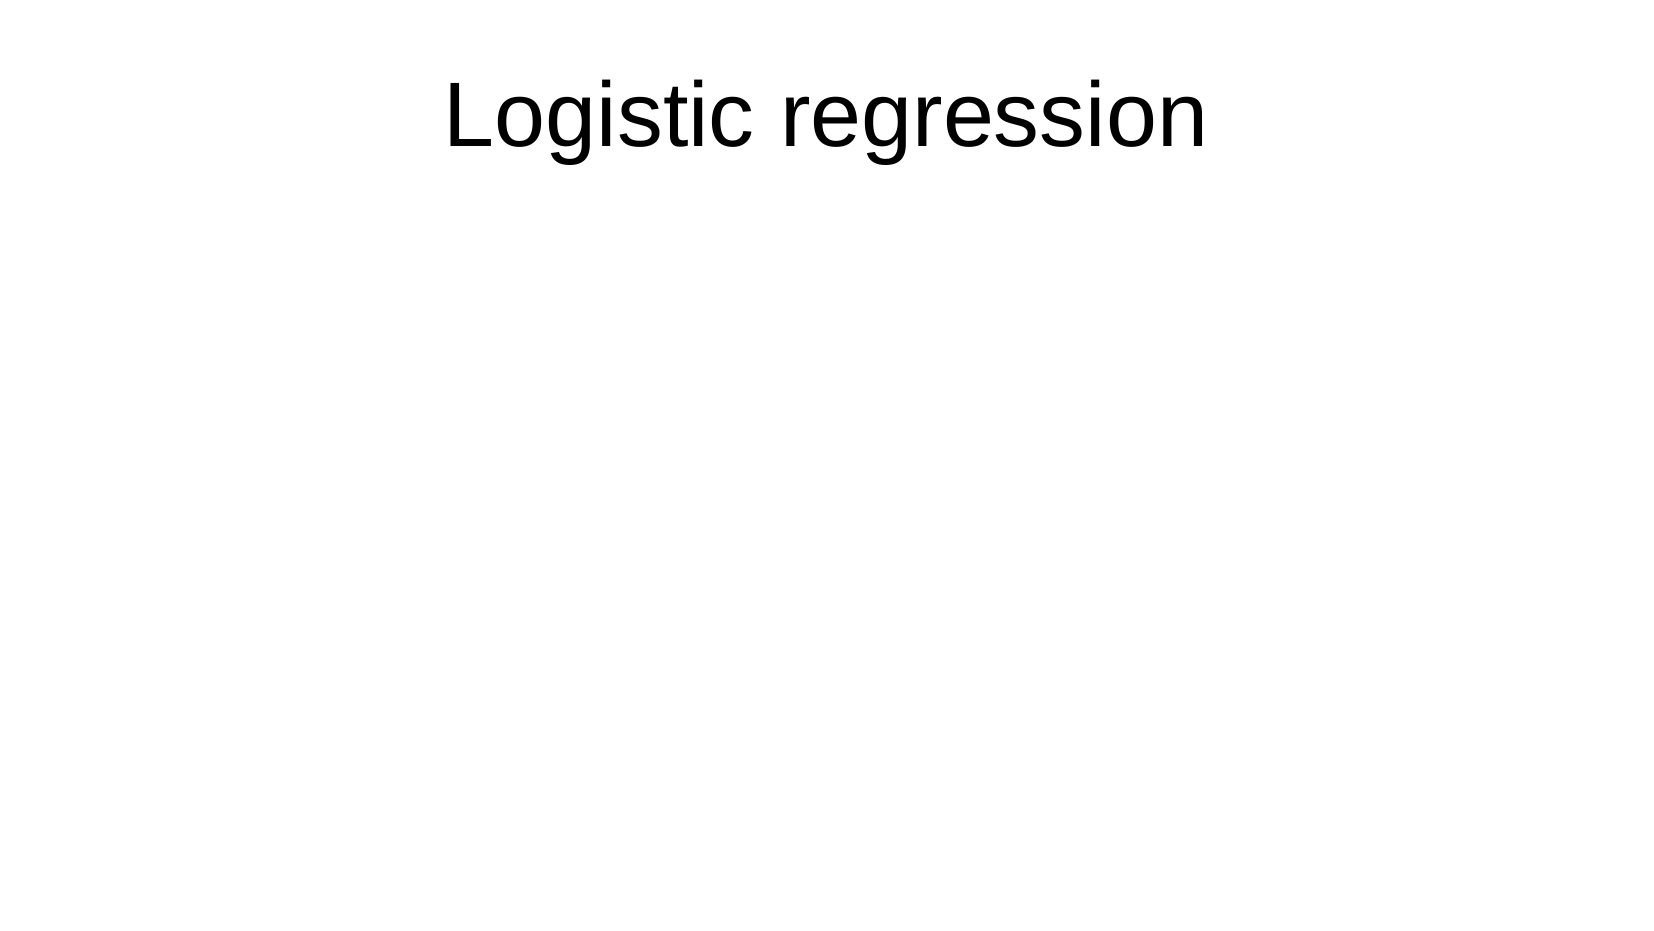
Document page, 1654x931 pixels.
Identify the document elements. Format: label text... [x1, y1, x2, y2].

title Logistic regression [82, 37, 1571, 193]
